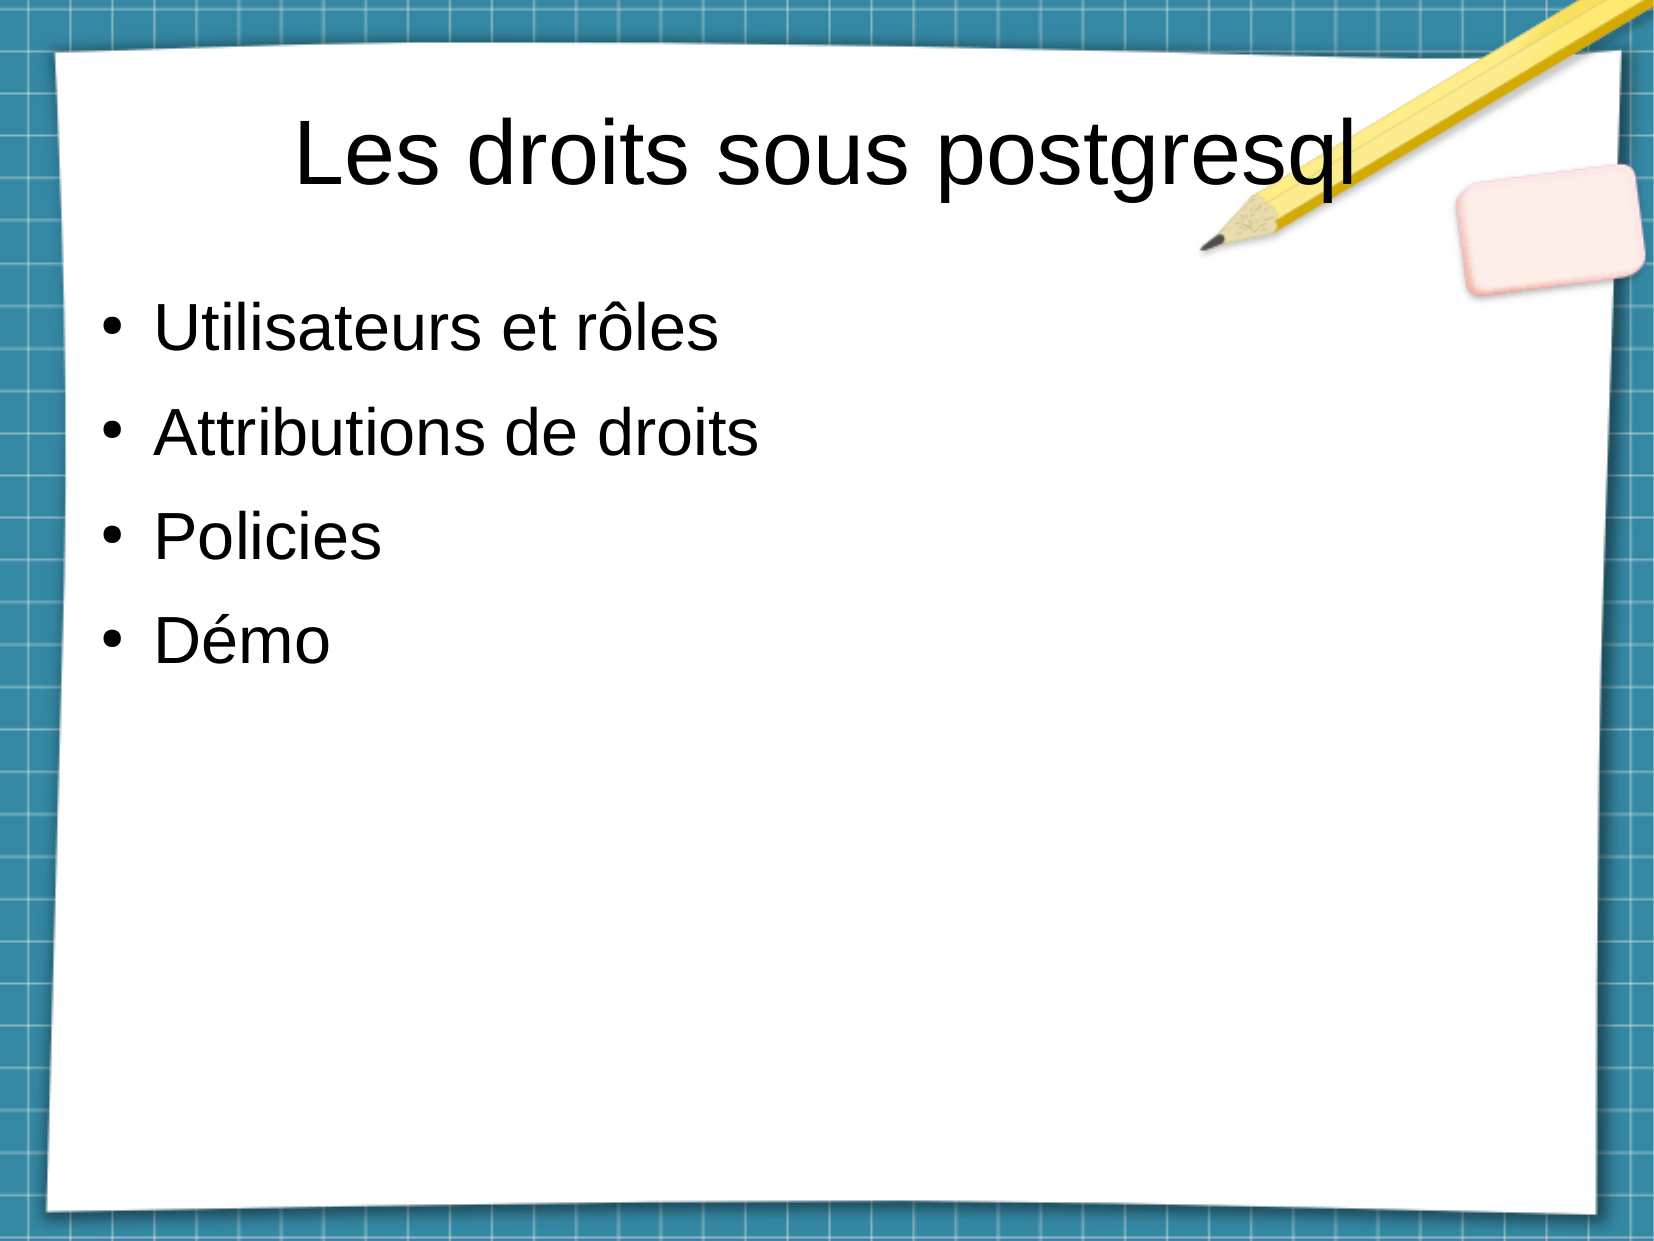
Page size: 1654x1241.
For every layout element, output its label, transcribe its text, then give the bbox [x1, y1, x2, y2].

list Utilisateurs et rôles Attributions de droits Policies Démo [82, 290, 1571, 1010]
picture [0, 0, 1654, 1241]
title Les droits sous postgresql [82, 49, 1571, 257]
